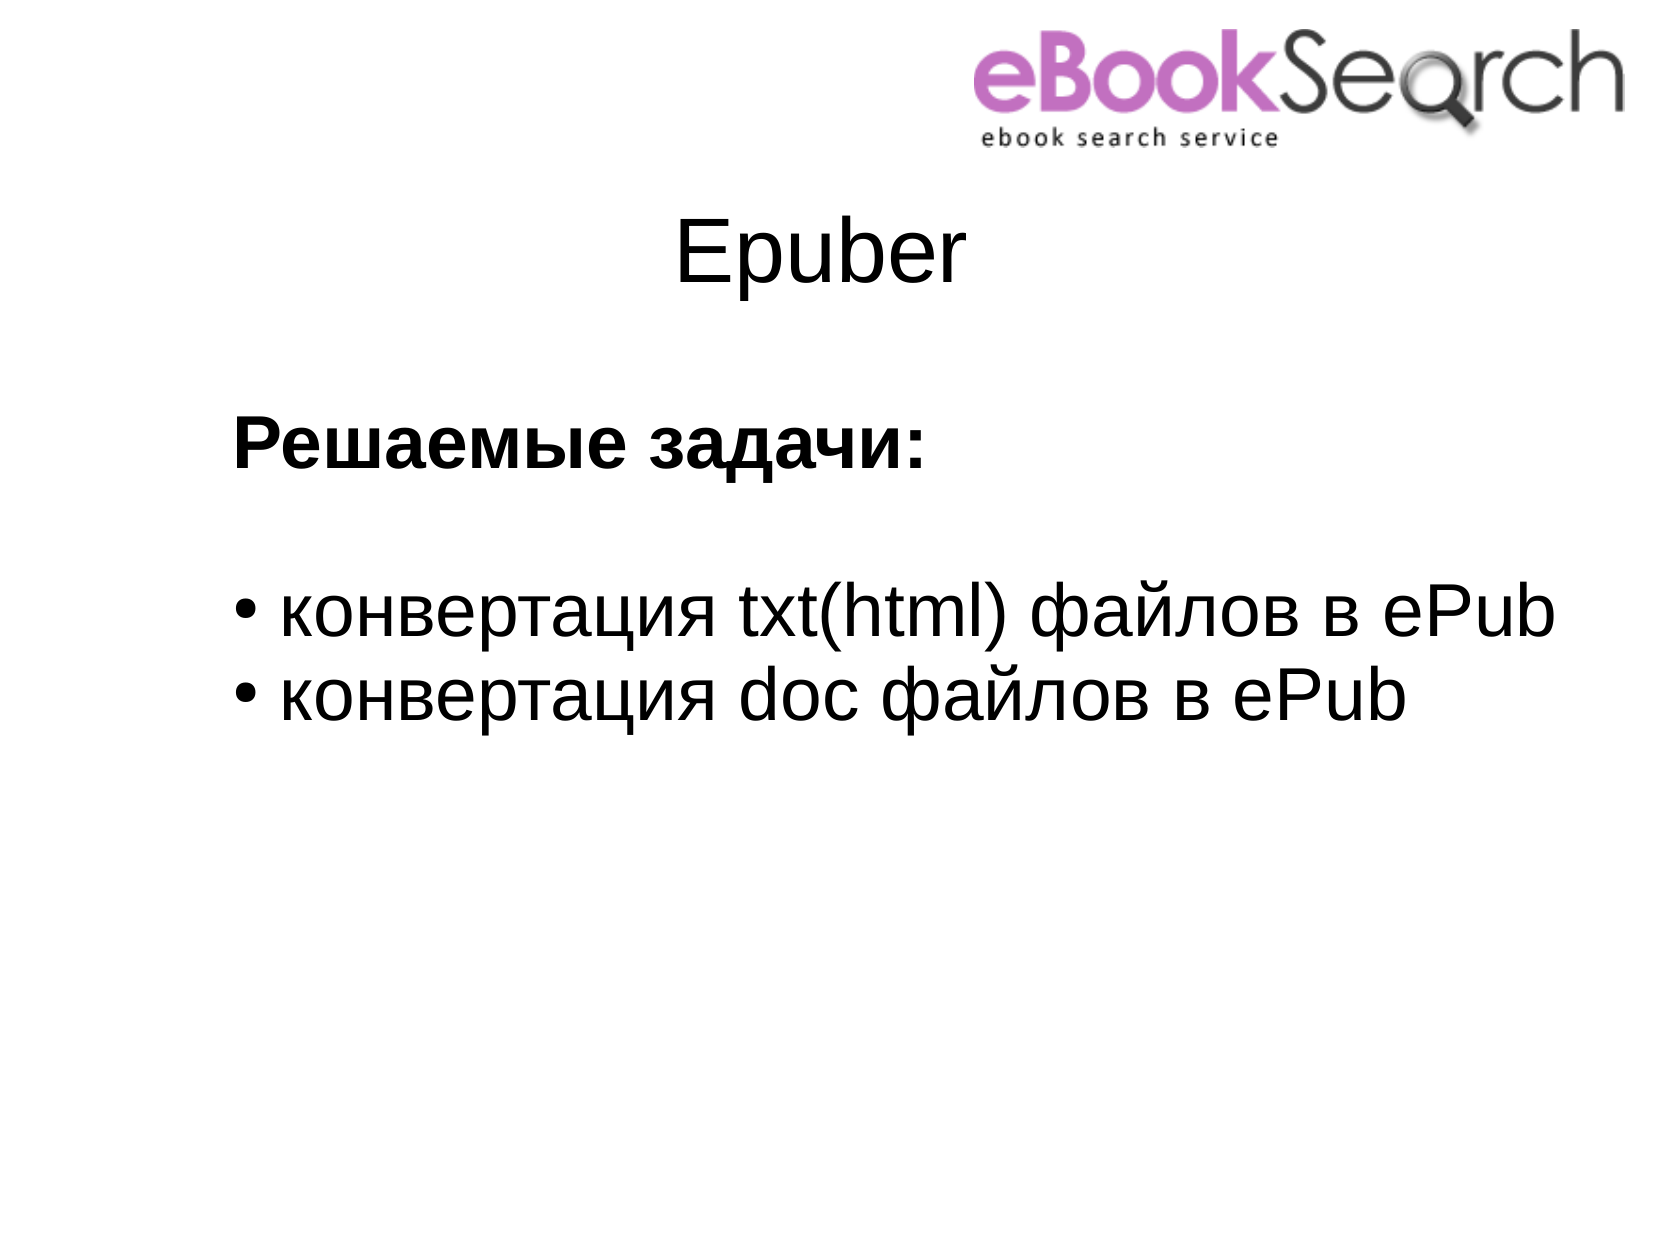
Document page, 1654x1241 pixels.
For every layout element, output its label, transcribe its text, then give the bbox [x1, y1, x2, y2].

title Epuber [76, 147, 1565, 355]
picture [974, 29, 1625, 148]
text_box Решаемые задачи: конвертация txt(html) файлов в ePub конвертация doc файлов в ePub [217, 393, 1574, 947]
